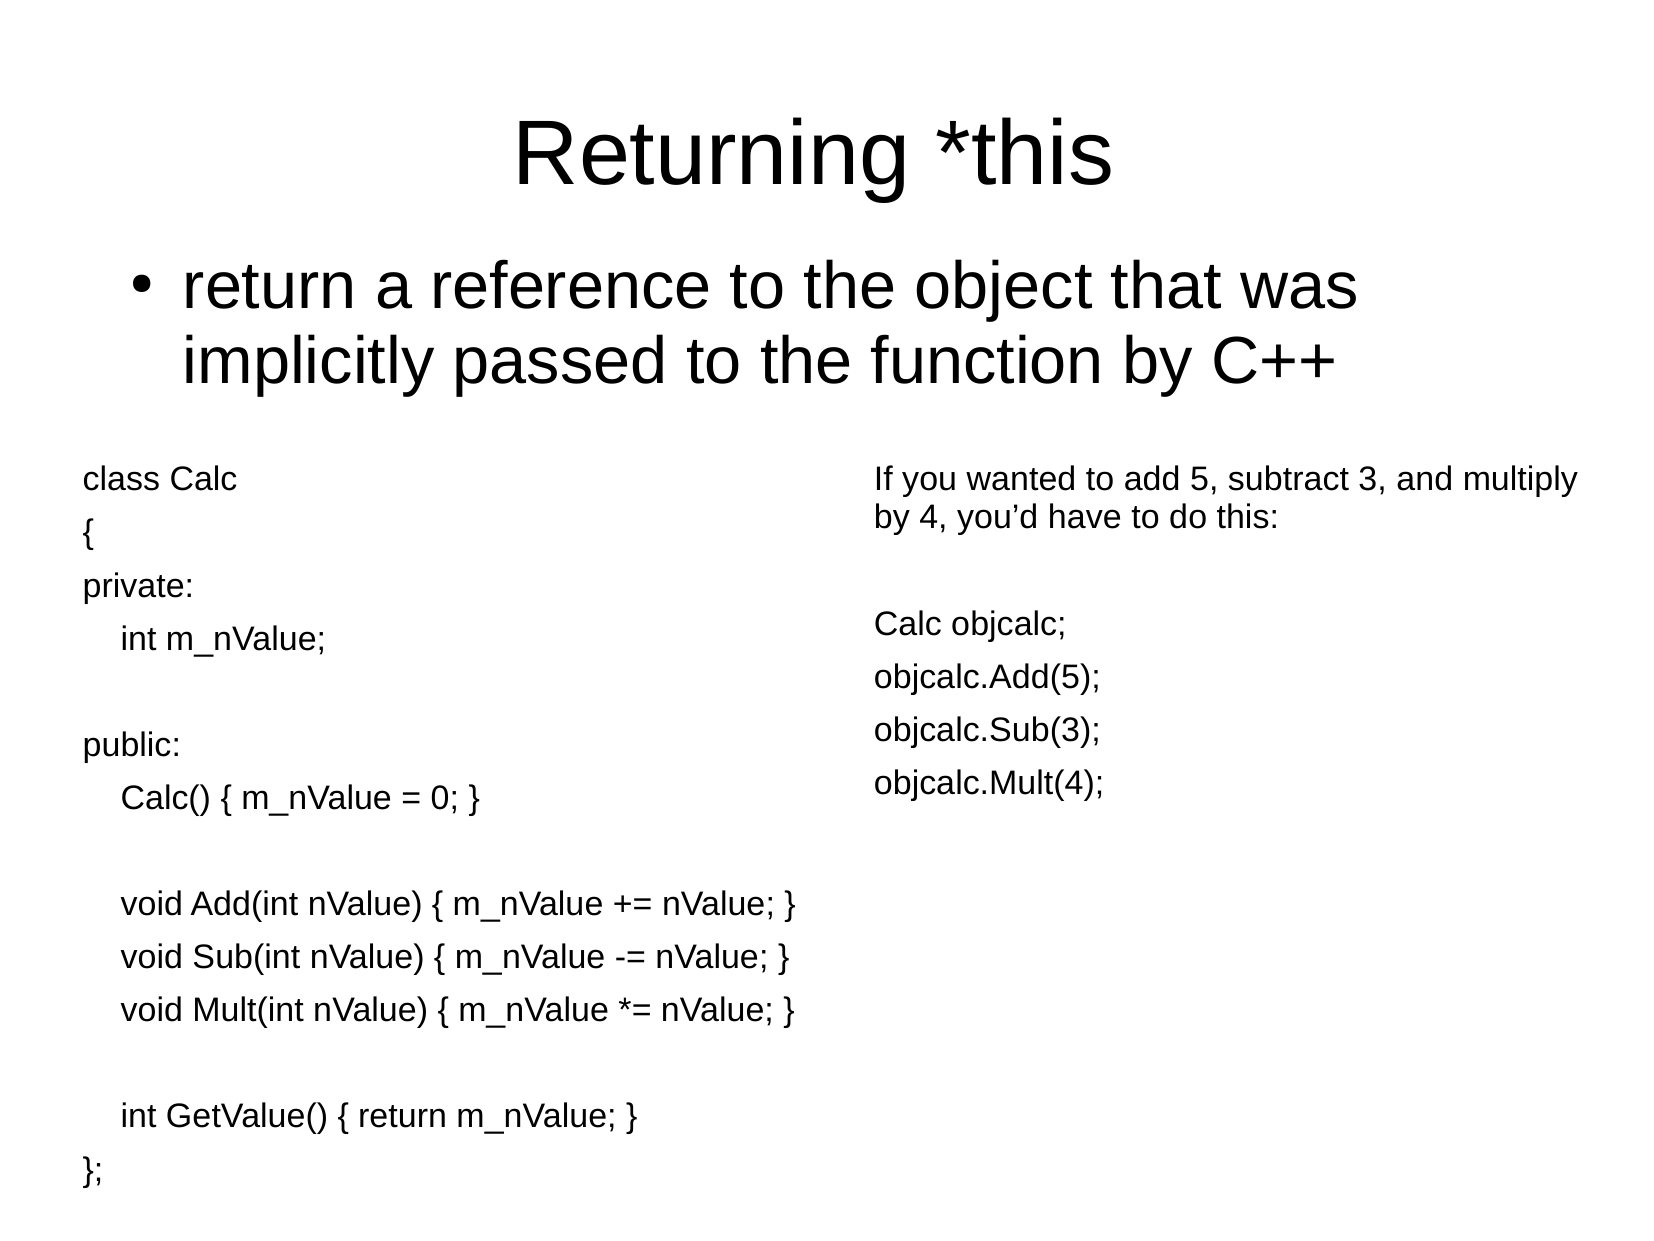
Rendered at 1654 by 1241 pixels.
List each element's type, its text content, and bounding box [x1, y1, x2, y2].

title Returning *this [82, 49, 1571, 257]
list If you wanted to add 5, subtract 3, and multiply by 4, you’d have to do this: Calc objcalc; objcalc.Add(5); objcalc.Sub(3); objcalc.Mult(4); [874, 460, 1601, 804]
list return a reference to the object that was implicitly passed to the function by C++ [112, 248, 1601, 438]
list class Calc { private: int m_nValue; public: Calc() { m_nValue = 0; } void Add(int nValue) { m_nValue += nValue; } void Sub(int nValue) { m_nValue -= nValue; } void Mult(int nValue) { m_nValue *= nValue; } int GetValue() { return m_nValue; } }; [82, 460, 809, 1205]
